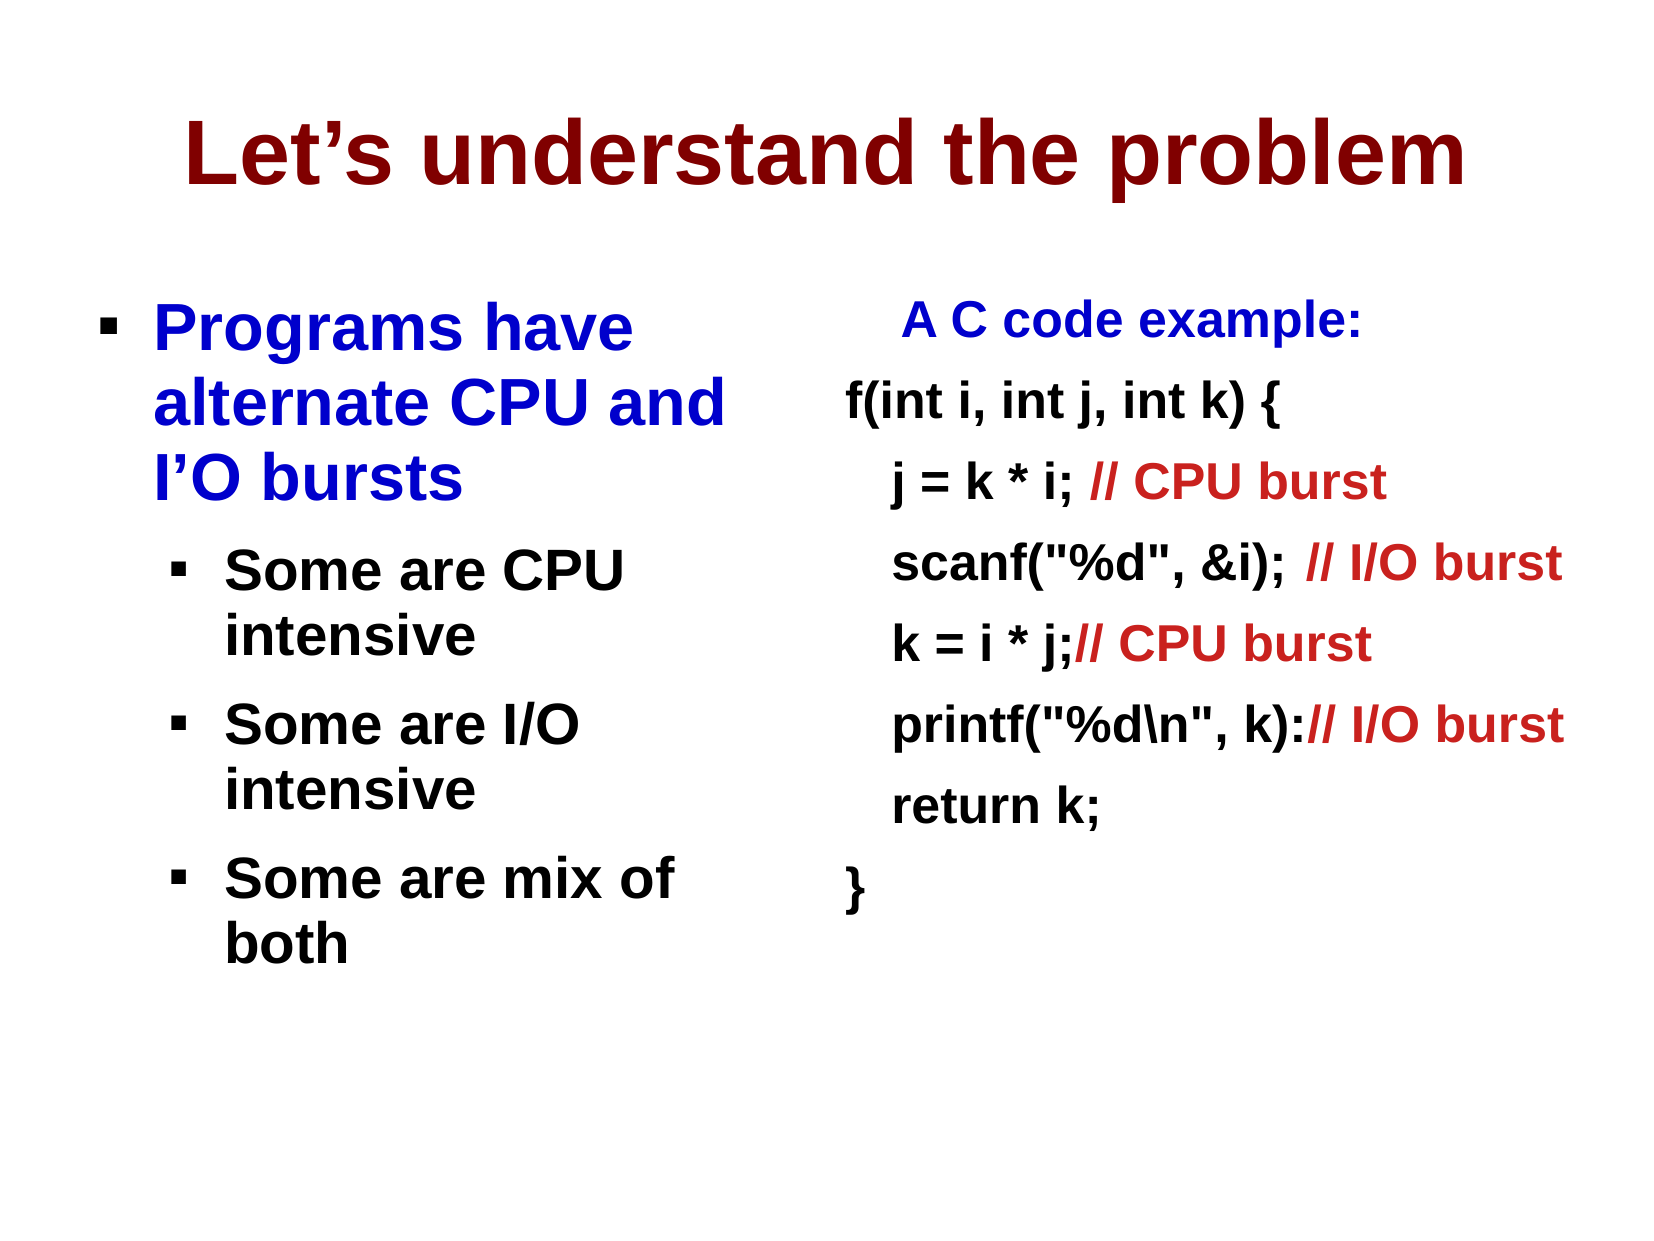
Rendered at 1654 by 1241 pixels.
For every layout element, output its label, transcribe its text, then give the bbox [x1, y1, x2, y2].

title Let’s understand the problem [82, 49, 1571, 257]
list Programs have alternate CPU and I’O bursts Some are CPU intensive Some are I/O intensive Some are mix of both [82, 290, 809, 1010]
list A C code example: f(int i, int j, int k) { j = k * i; // CPU burst scanf("%d", &i); // I/O burst k = i * j;// CPU burst printf("%d\n", k):// I/O burst return k; } [845, 290, 1572, 1010]
